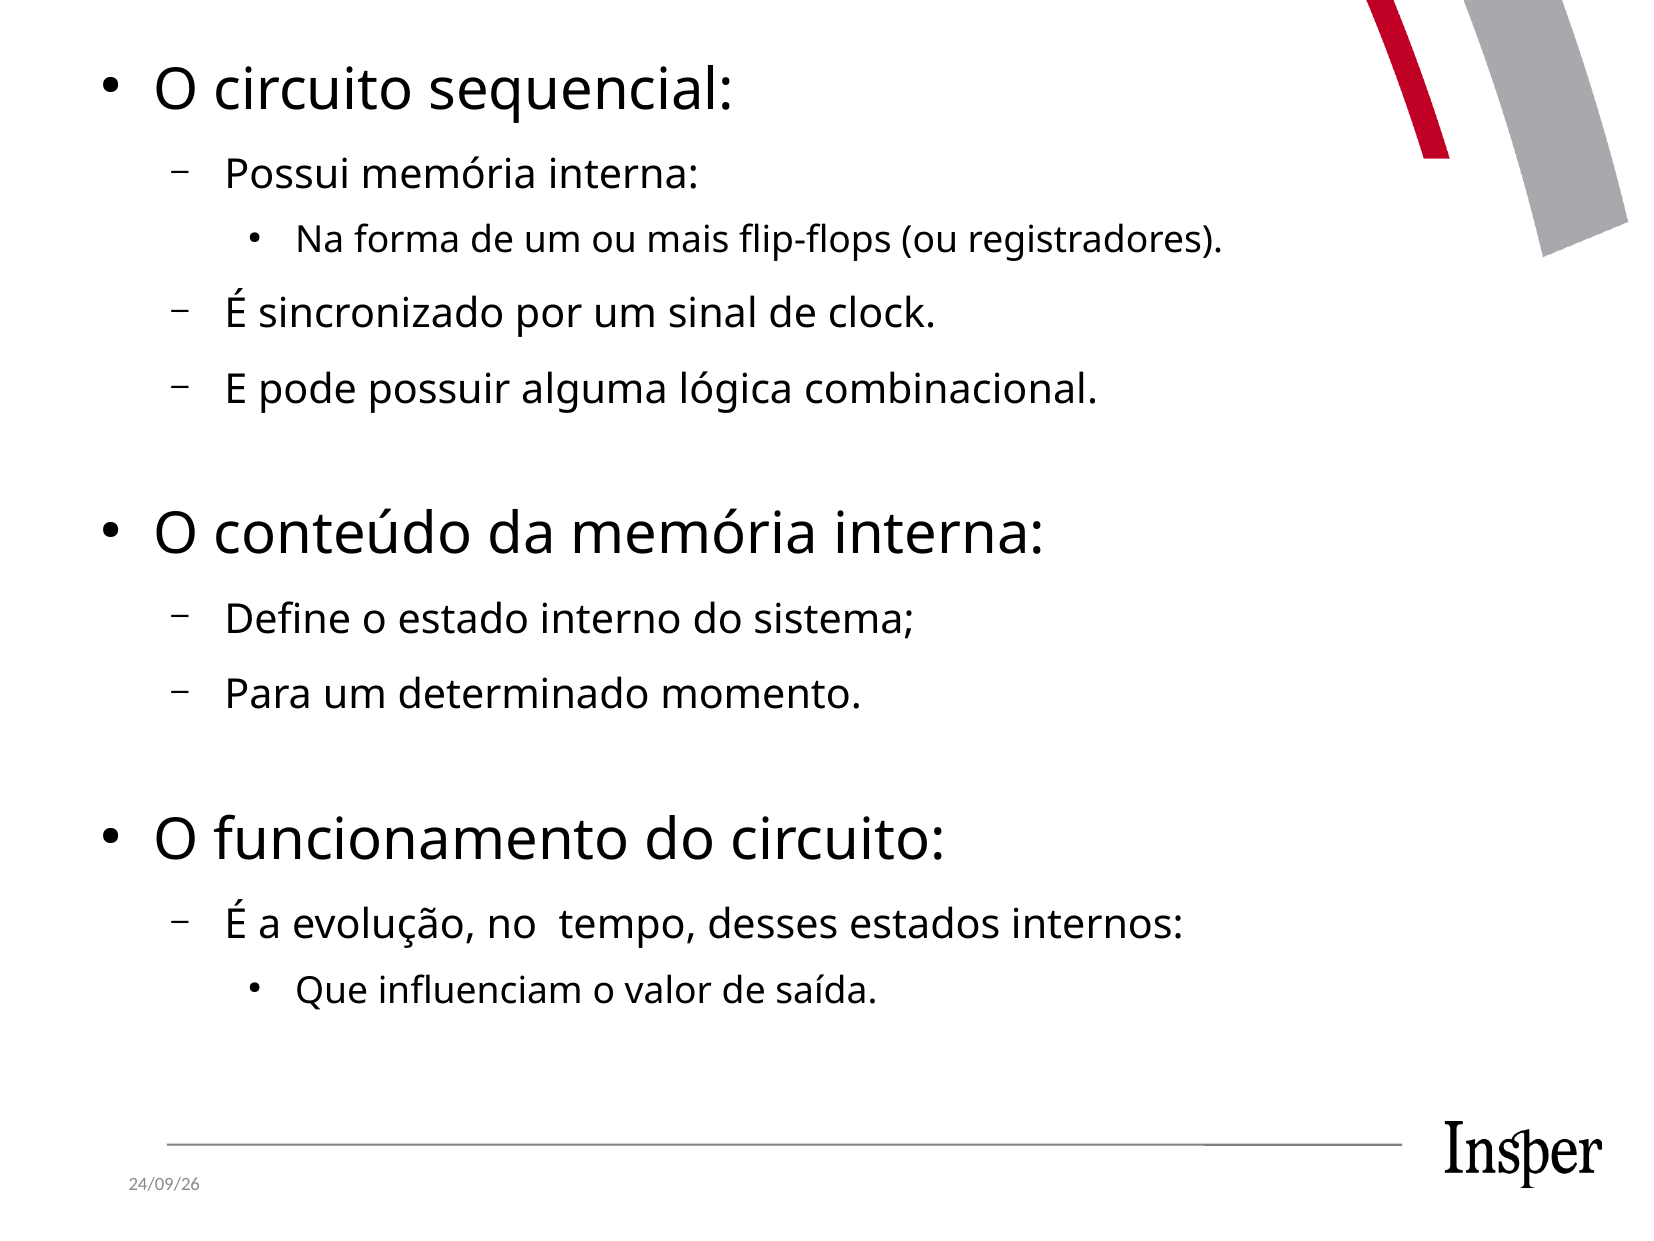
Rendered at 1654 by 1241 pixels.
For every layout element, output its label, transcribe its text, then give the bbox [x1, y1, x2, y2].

list O circuito sequencial: Possui memória interna: Na forma de um ou mais flip-flops (ou registradores). É sincronizado por um sinal de clock. E pode possuir alguma lógica combinacional. O conteúdo da memória interna: Define o estado interno do sistema; Para um determinado momento. O funcionamento do circuito: É a evolução, no tempo, desses estados internos: Que influenciam o valor de saída. [82, 59, 1571, 1111]
